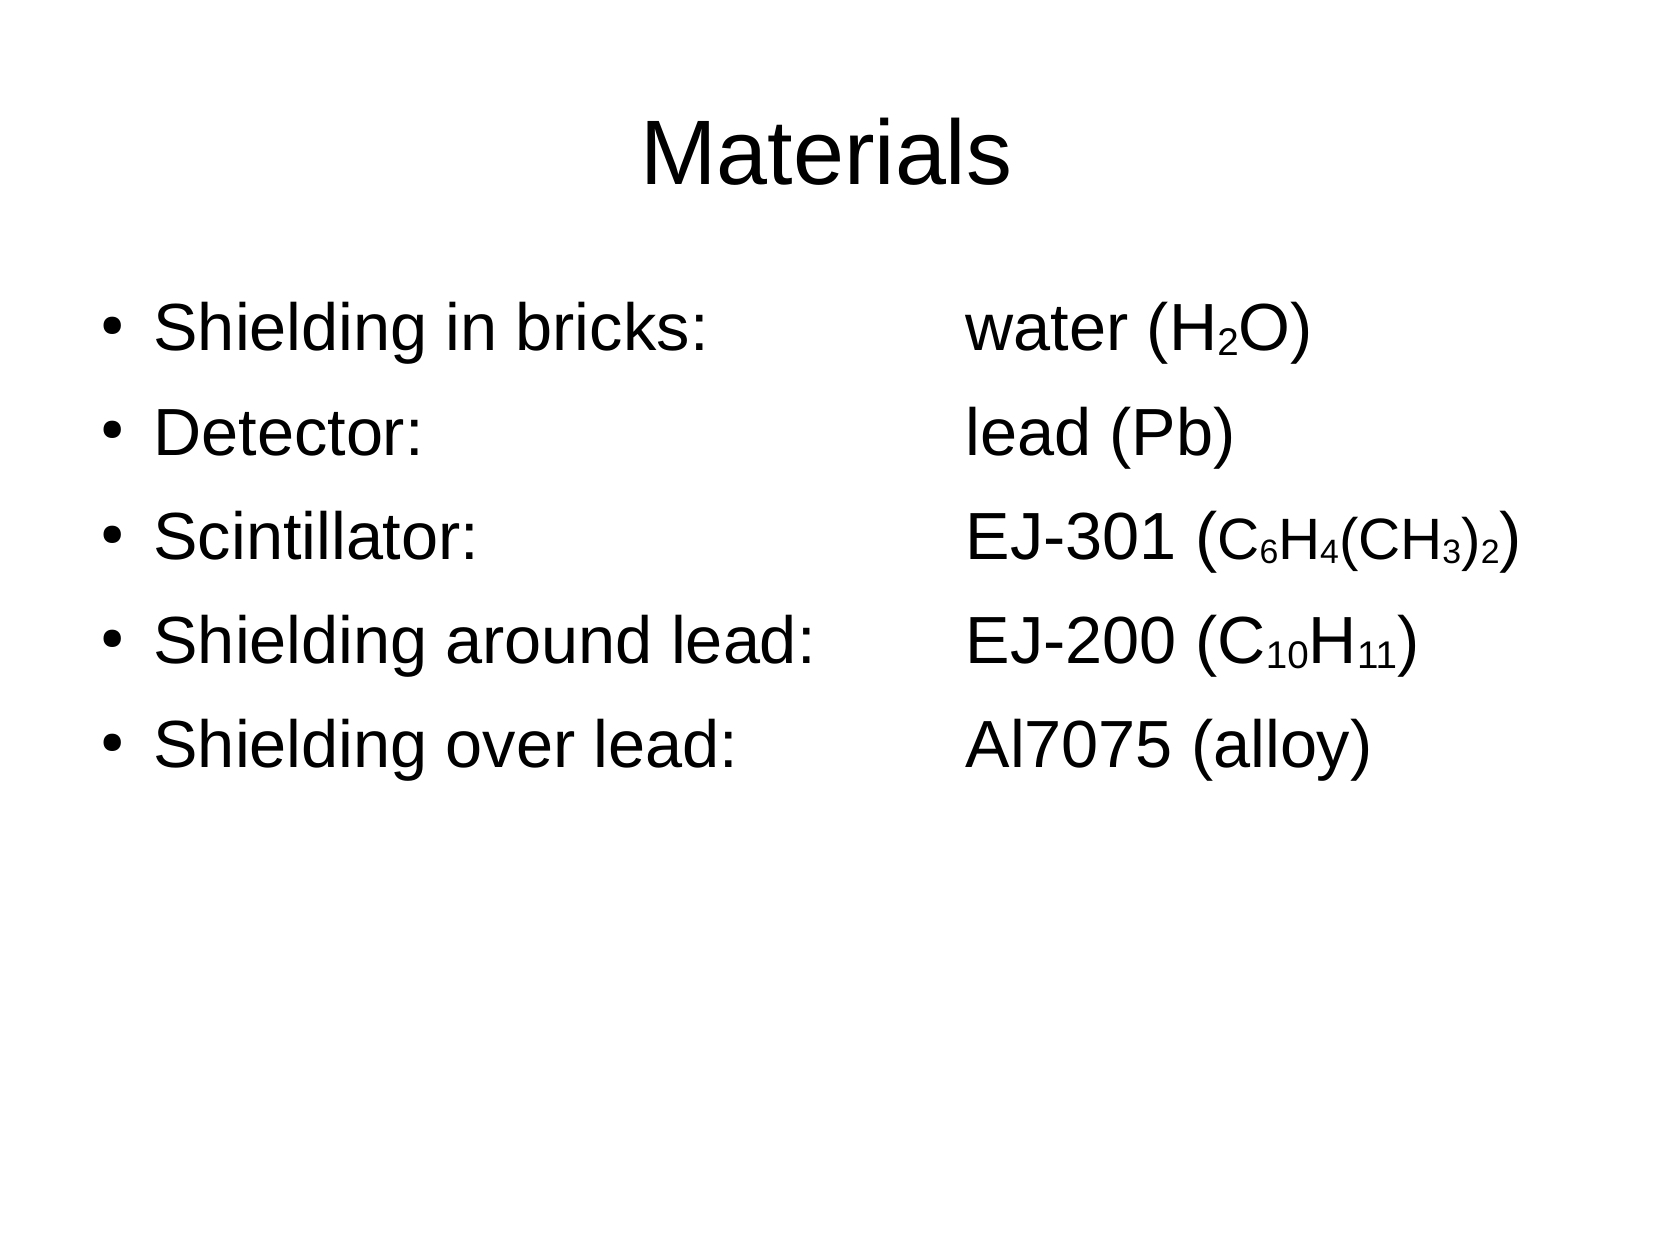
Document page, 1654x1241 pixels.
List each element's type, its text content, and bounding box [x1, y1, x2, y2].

title Materials [82, 49, 1571, 257]
list Shielding in bricks: water (H2O) Detector: lead (Pb) Scintillator: EJ-301 (C6H4(CH3)2) Shielding around lead: EJ-200 (C10H11) Shielding over lead: Al7075 (alloy) [82, 290, 1571, 1010]
